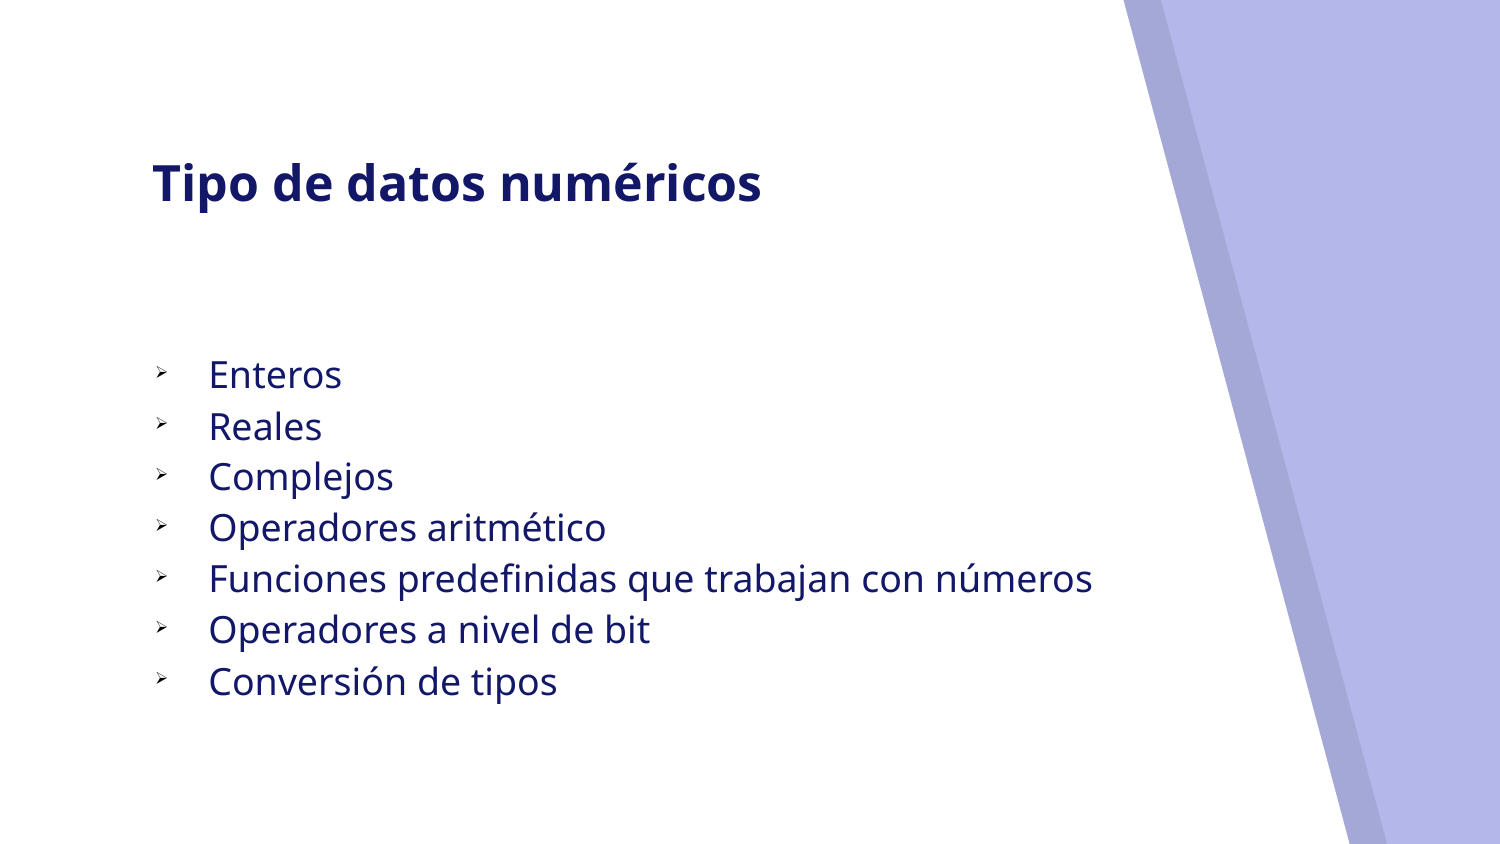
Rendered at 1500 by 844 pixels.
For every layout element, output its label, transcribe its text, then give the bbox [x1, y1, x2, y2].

title Tipo de datos numéricos [137, 146, 1011, 227]
list Enteros Reales Complejos Operadores aritmético Funciones predefinidas que trabajan con números Operadores a nivel de bit Conversión de tipos [137, 246, 1099, 844]
